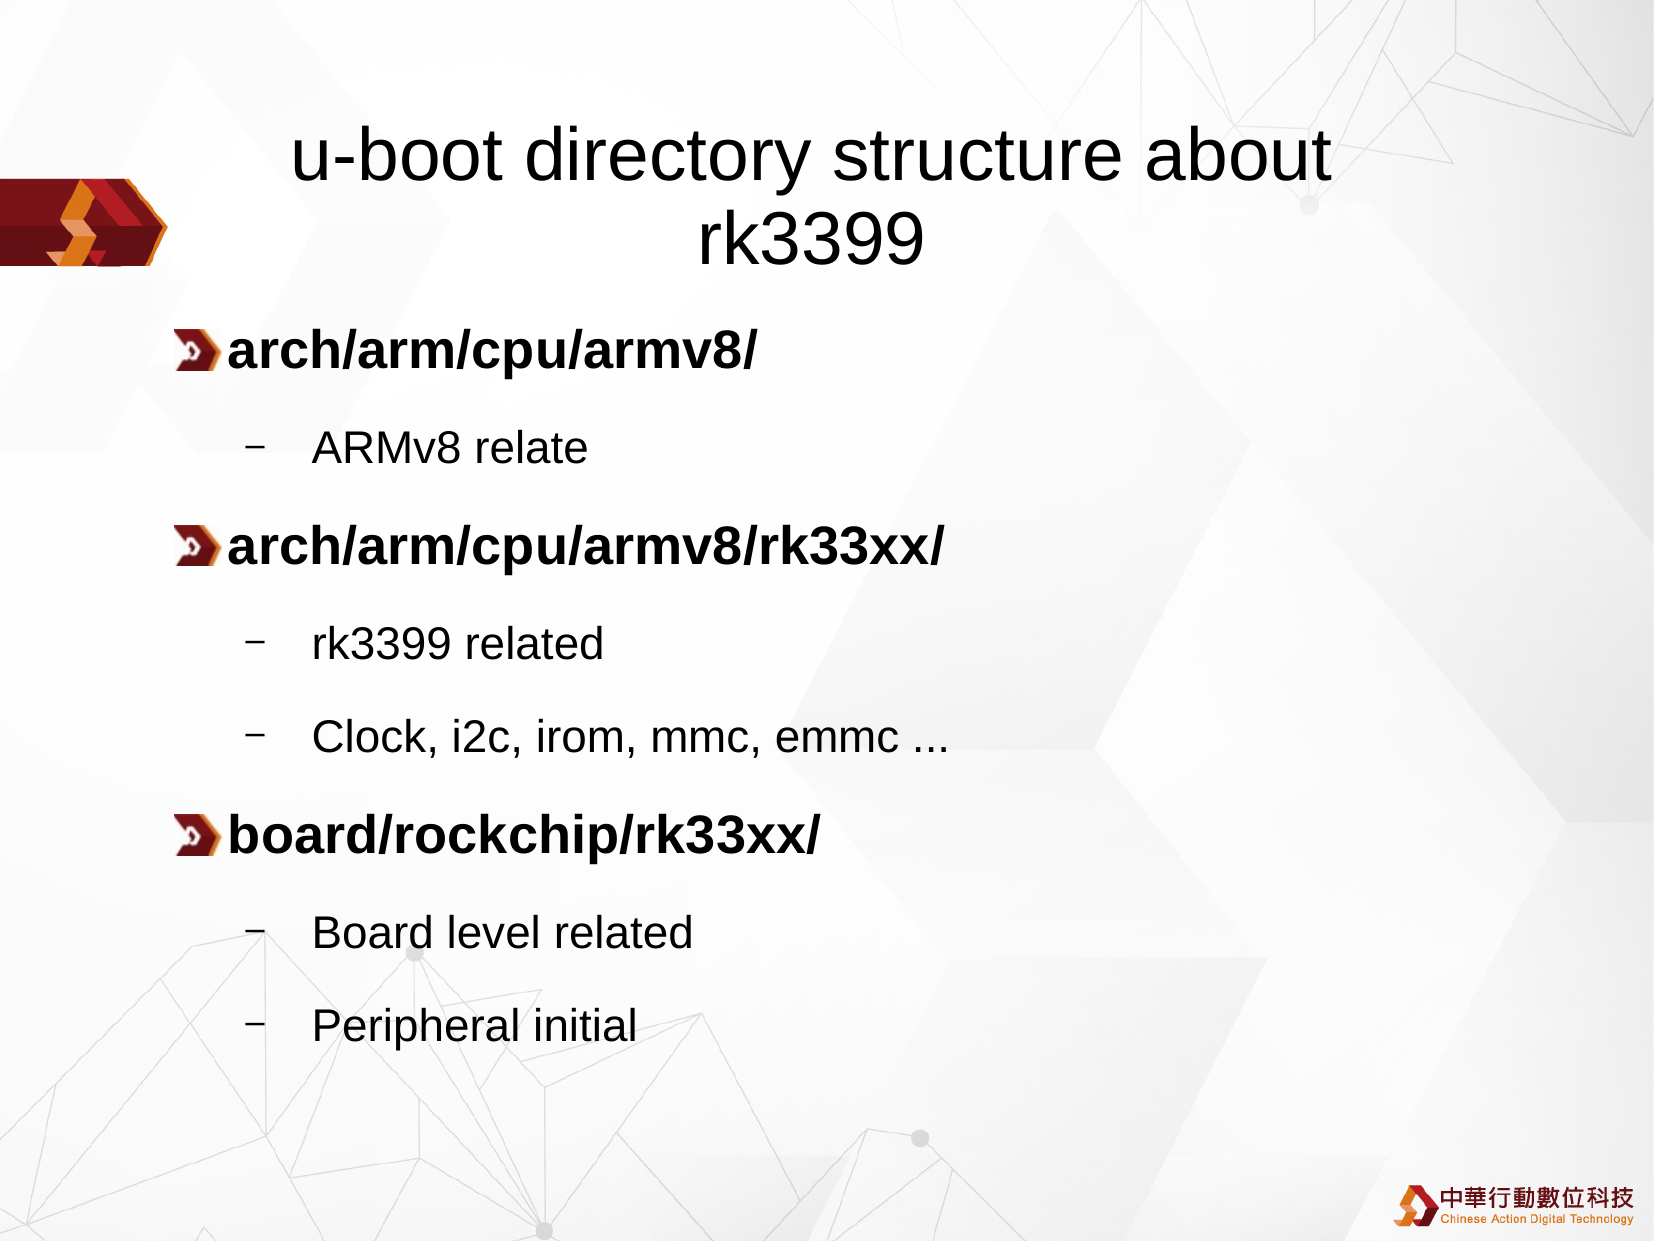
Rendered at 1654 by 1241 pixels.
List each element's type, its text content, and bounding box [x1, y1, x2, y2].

picture [0, 0, 1654, 1241]
list arch/arm/cpu/armv8/ ARMv8 relate arch/arm/cpu/armv8/rk33xx/ rk3399 related Clock, i2c, irom, mmc, emmc ... board/rockchip/rk33xx/ Board level related Peripheral initial [118, 319, 1571, 1126]
title u-boot directory structure about rk3399 [118, 99, 1506, 293]
